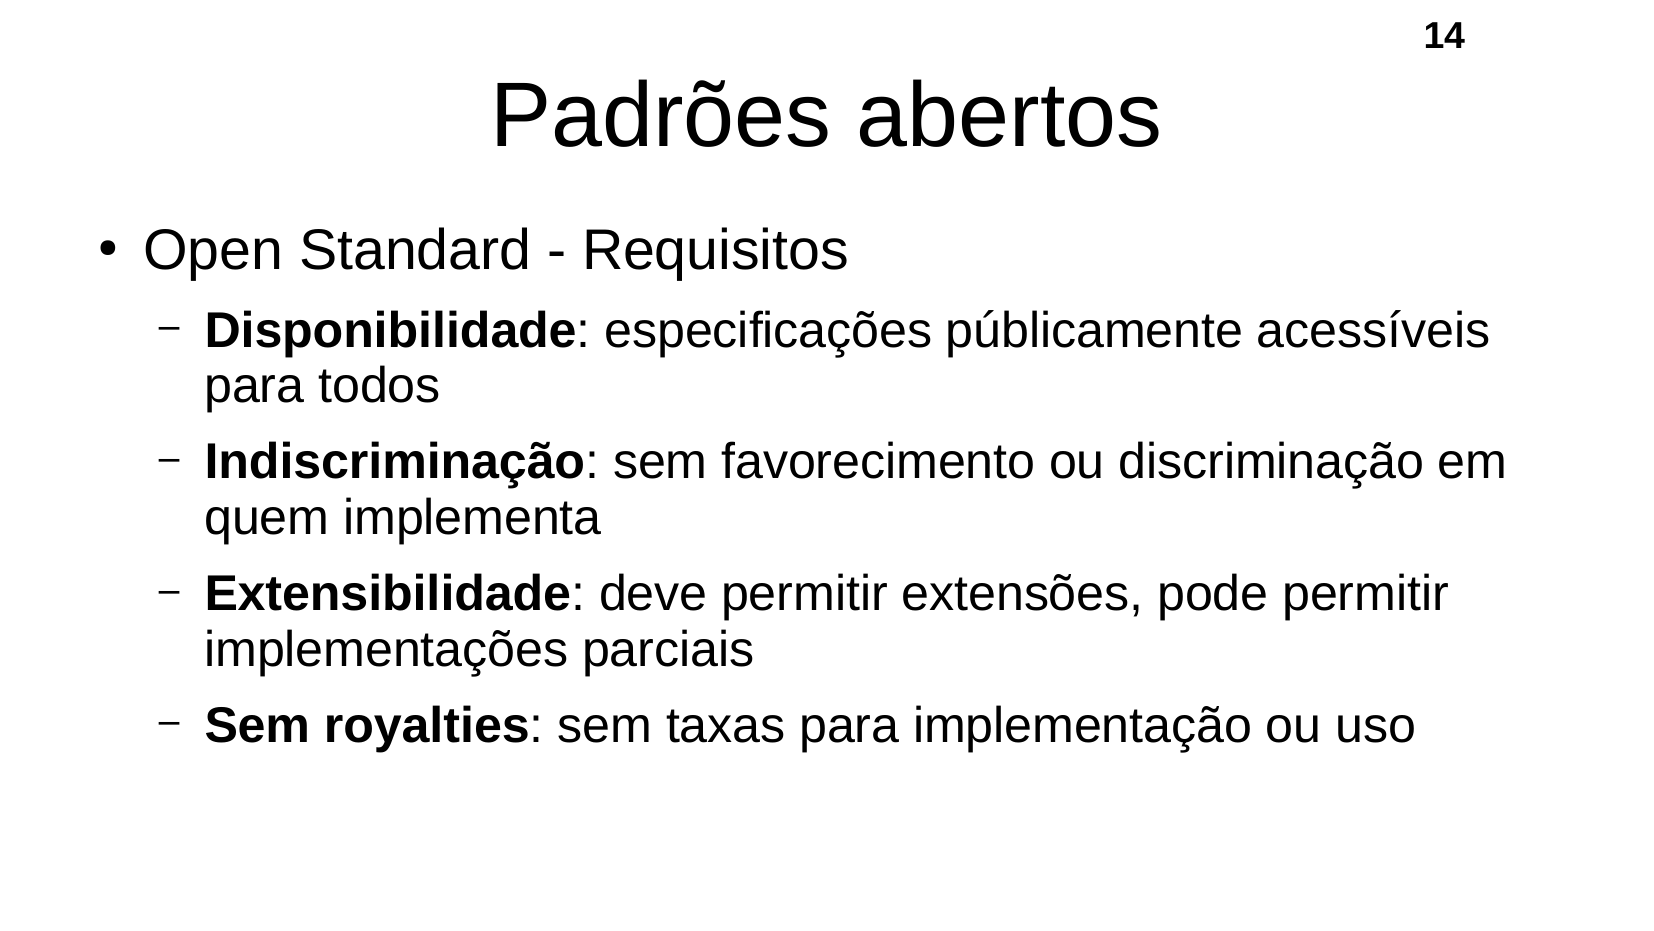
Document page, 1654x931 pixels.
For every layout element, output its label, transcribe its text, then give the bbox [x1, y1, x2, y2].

text_box <número> [1408, 0, 1654, 71]
list Open Standard - Requisitos Disponibilidade: especificações públicamente acessíveis para todos Indiscriminação: sem favorecimento ou discriminação em quem implementa Extensibilidade: deve permitir extensões, pode permitir implementações parciais Sem royalties: sem taxas para implementação ou uso [82, 217, 1571, 758]
title Padrões abertos [82, 37, 1571, 193]
